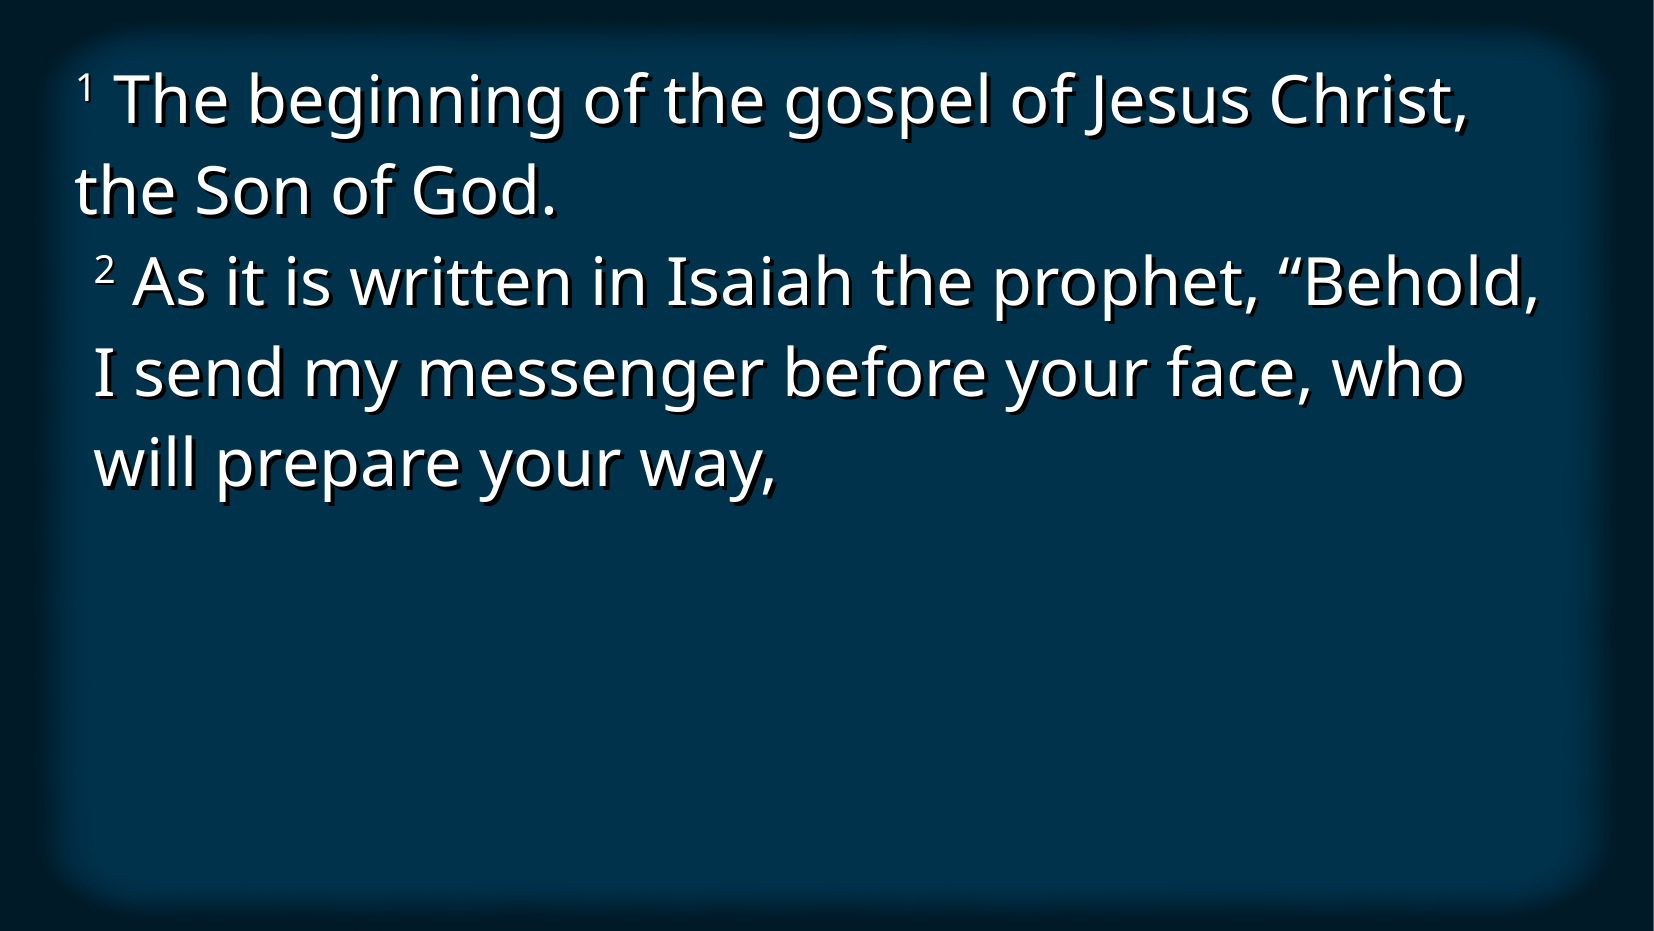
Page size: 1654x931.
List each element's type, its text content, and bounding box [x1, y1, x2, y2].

text_box 1 The beginning of the gospel of Jesus Christ, the Son of God. 2 As it is written in Isaiah the prophet, “Behold, I send my messenger before your face, who will prepare your way, [60, 45, 1591, 504]
picture [0, 0, 1654, 931]
